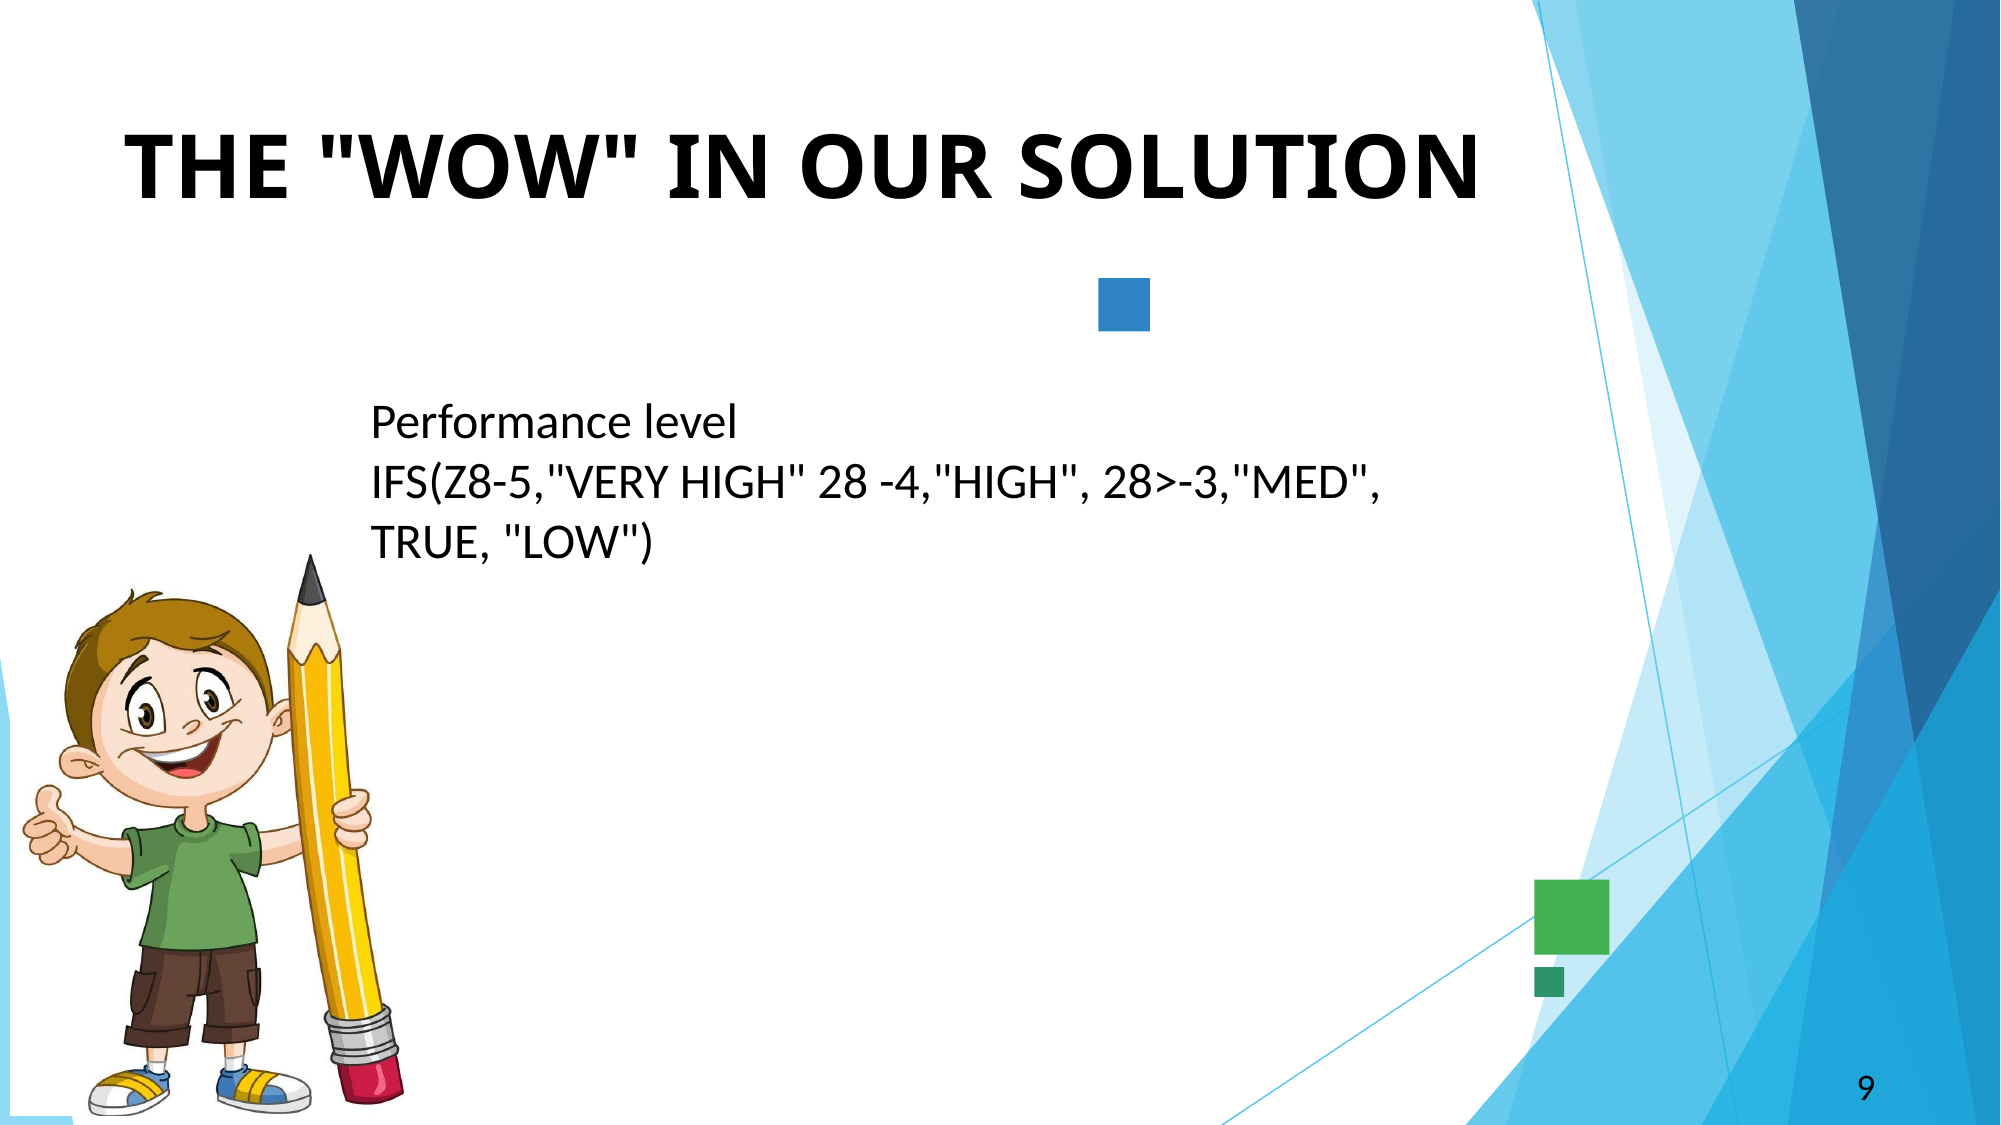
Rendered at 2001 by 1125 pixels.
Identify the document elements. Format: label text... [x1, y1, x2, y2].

text_box 9 [1849, 1061, 1888, 1094]
text_box Performance level IFS(Z8-5,"VERY HIGH" 28 -4,"HIGH", 28>-3,"MED", TRUE, "LOW") [355, 380, 1595, 578]
text_box [1534, 967, 1565, 997]
picture [10, 554, 416, 1116]
text_box [1534, 879, 1610, 955]
text_box [1098, 278, 1150, 332]
title THE "WOW" IN OUR SOLUTION [121, 107, 1513, 218]
